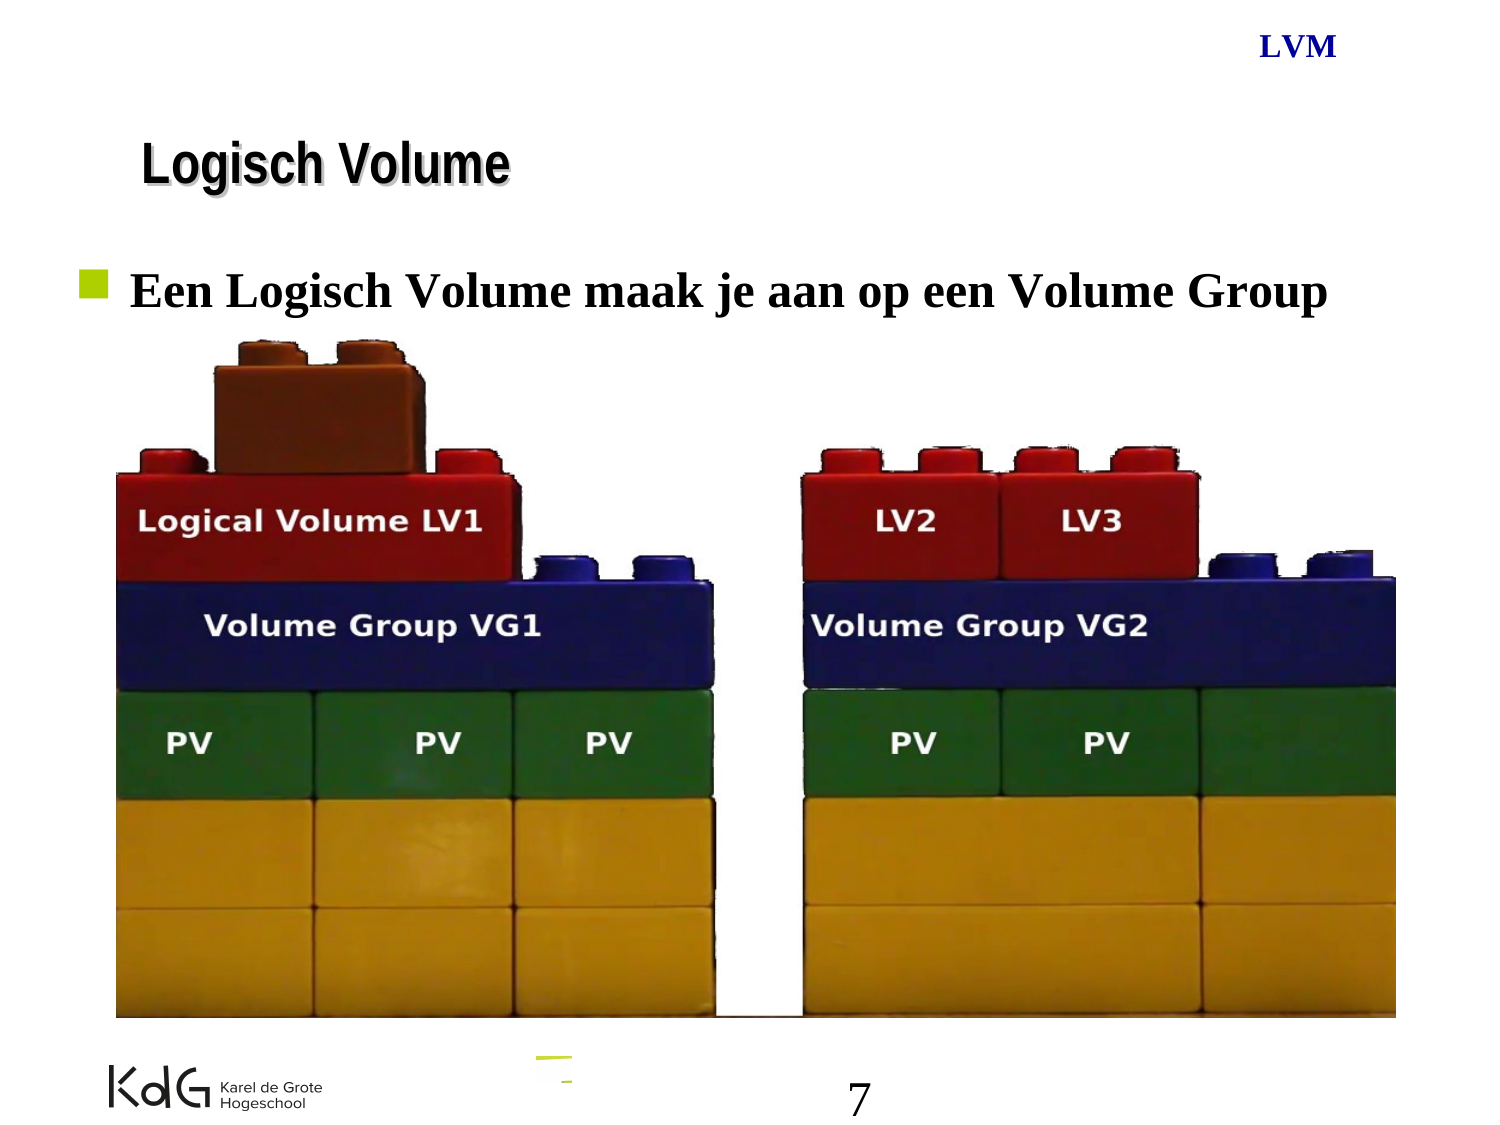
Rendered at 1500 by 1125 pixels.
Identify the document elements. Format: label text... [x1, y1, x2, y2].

picture [109, 1065, 322, 1111]
title Logisch Volume [141, 72, 1447, 253]
picture [116, 322, 1396, 1019]
list Een Logisch Volume maak je aan op een Volume Group [75, 263, 1425, 1006]
picture [536, 1056, 572, 1083]
